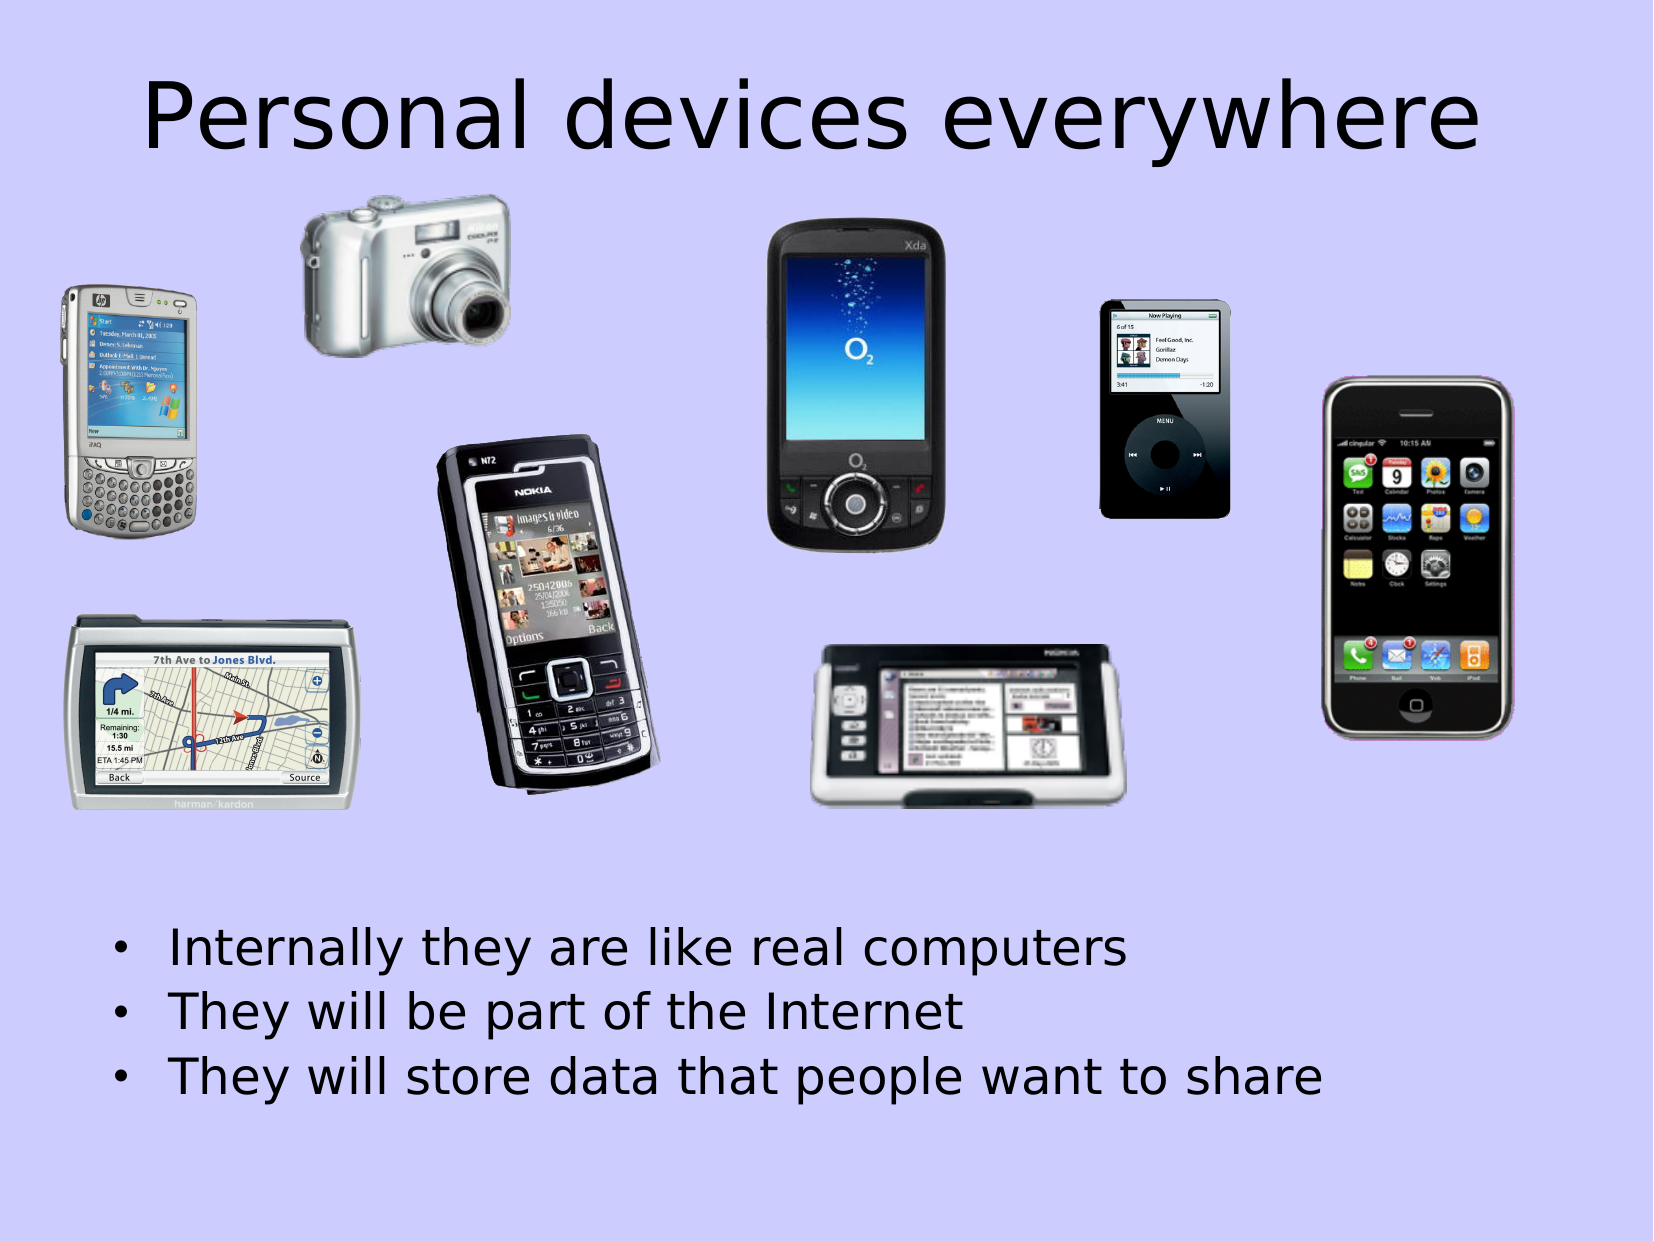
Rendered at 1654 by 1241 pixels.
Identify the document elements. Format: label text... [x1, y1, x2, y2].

list Internally they are like real computers They will be part of the Internet They will store data that people want to share [97, 915, 1531, 1171]
picture [300, 194, 511, 358]
picture [63, 614, 361, 811]
picture [436, 434, 661, 796]
picture [810, 644, 1127, 809]
picture [1099, 299, 1231, 519]
picture [765, 217, 946, 556]
title Personal devices everywhere [110, 48, 1516, 187]
picture [1320, 374, 1516, 742]
picture [60, 284, 197, 541]
